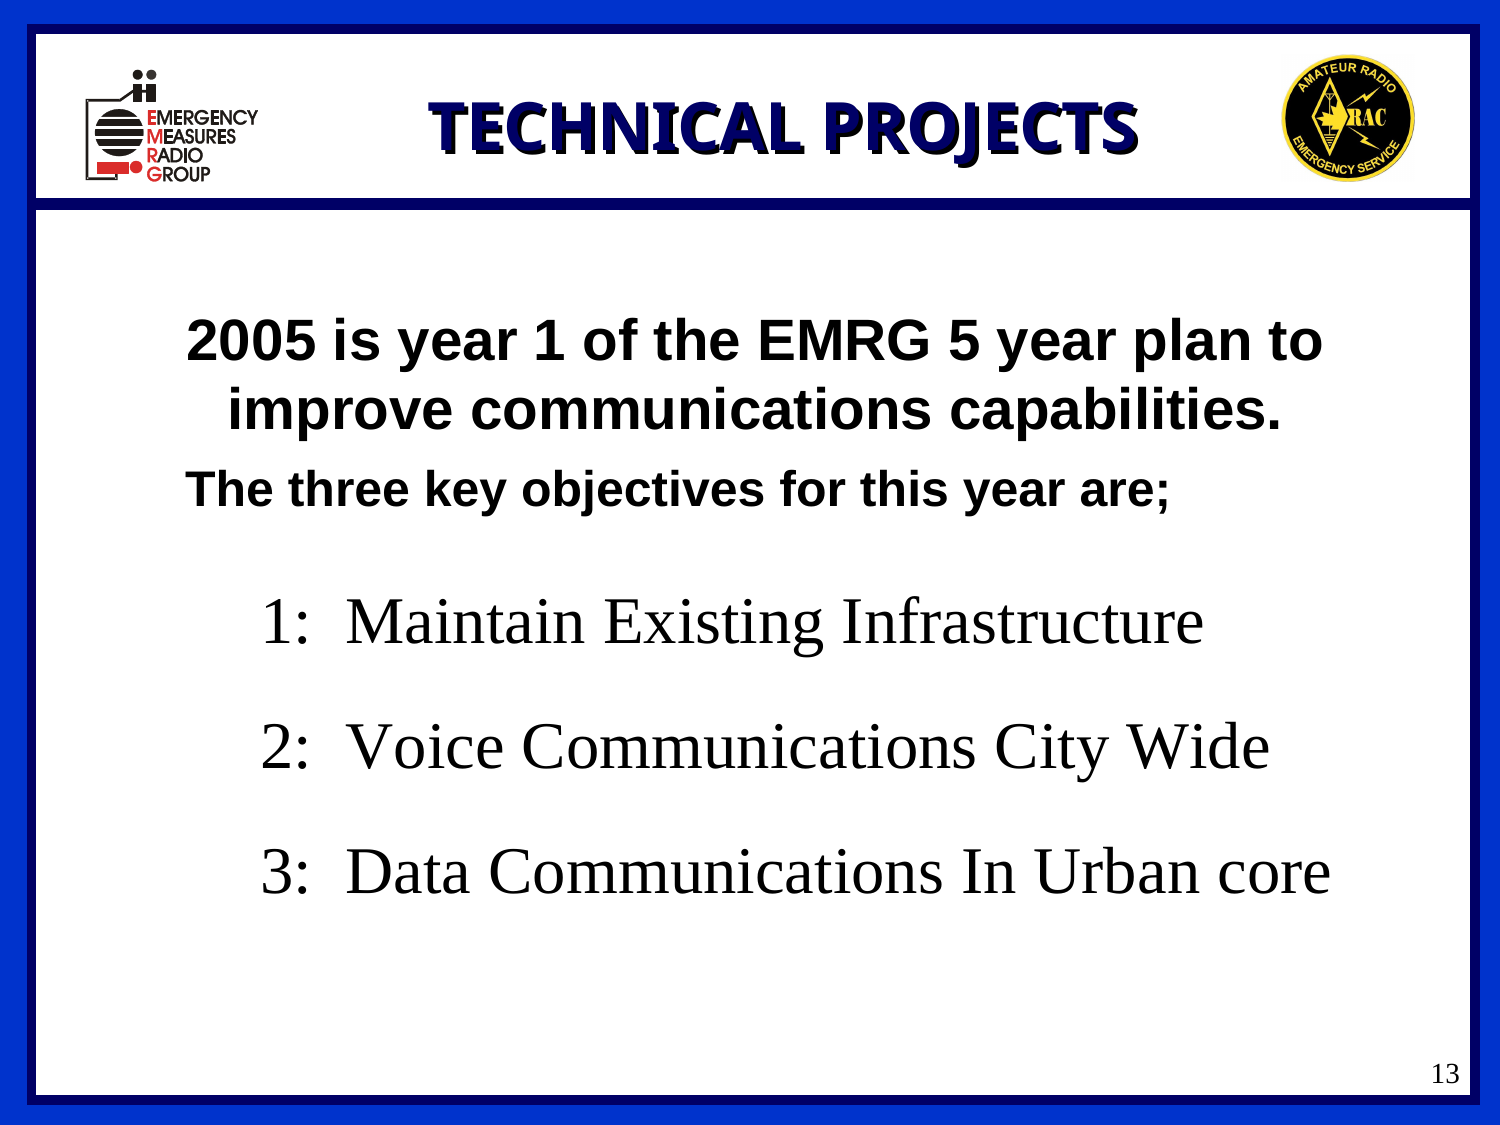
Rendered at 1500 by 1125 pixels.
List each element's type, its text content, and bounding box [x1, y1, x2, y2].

text_box The three key objectives for this year are; 1: Maintain Existing Infrastructure 2: Voice Communications City Wide 3: Data Communications In Urban core [170, 449, 1350, 995]
text_box 2005 is year 1 of the EMRG 5 year plan to improve communications capabilities. [171, 293, 1341, 449]
picture [1281, 54, 1415, 182]
text_box TECHNICAL PROJECTS [412, 76, 1153, 172]
